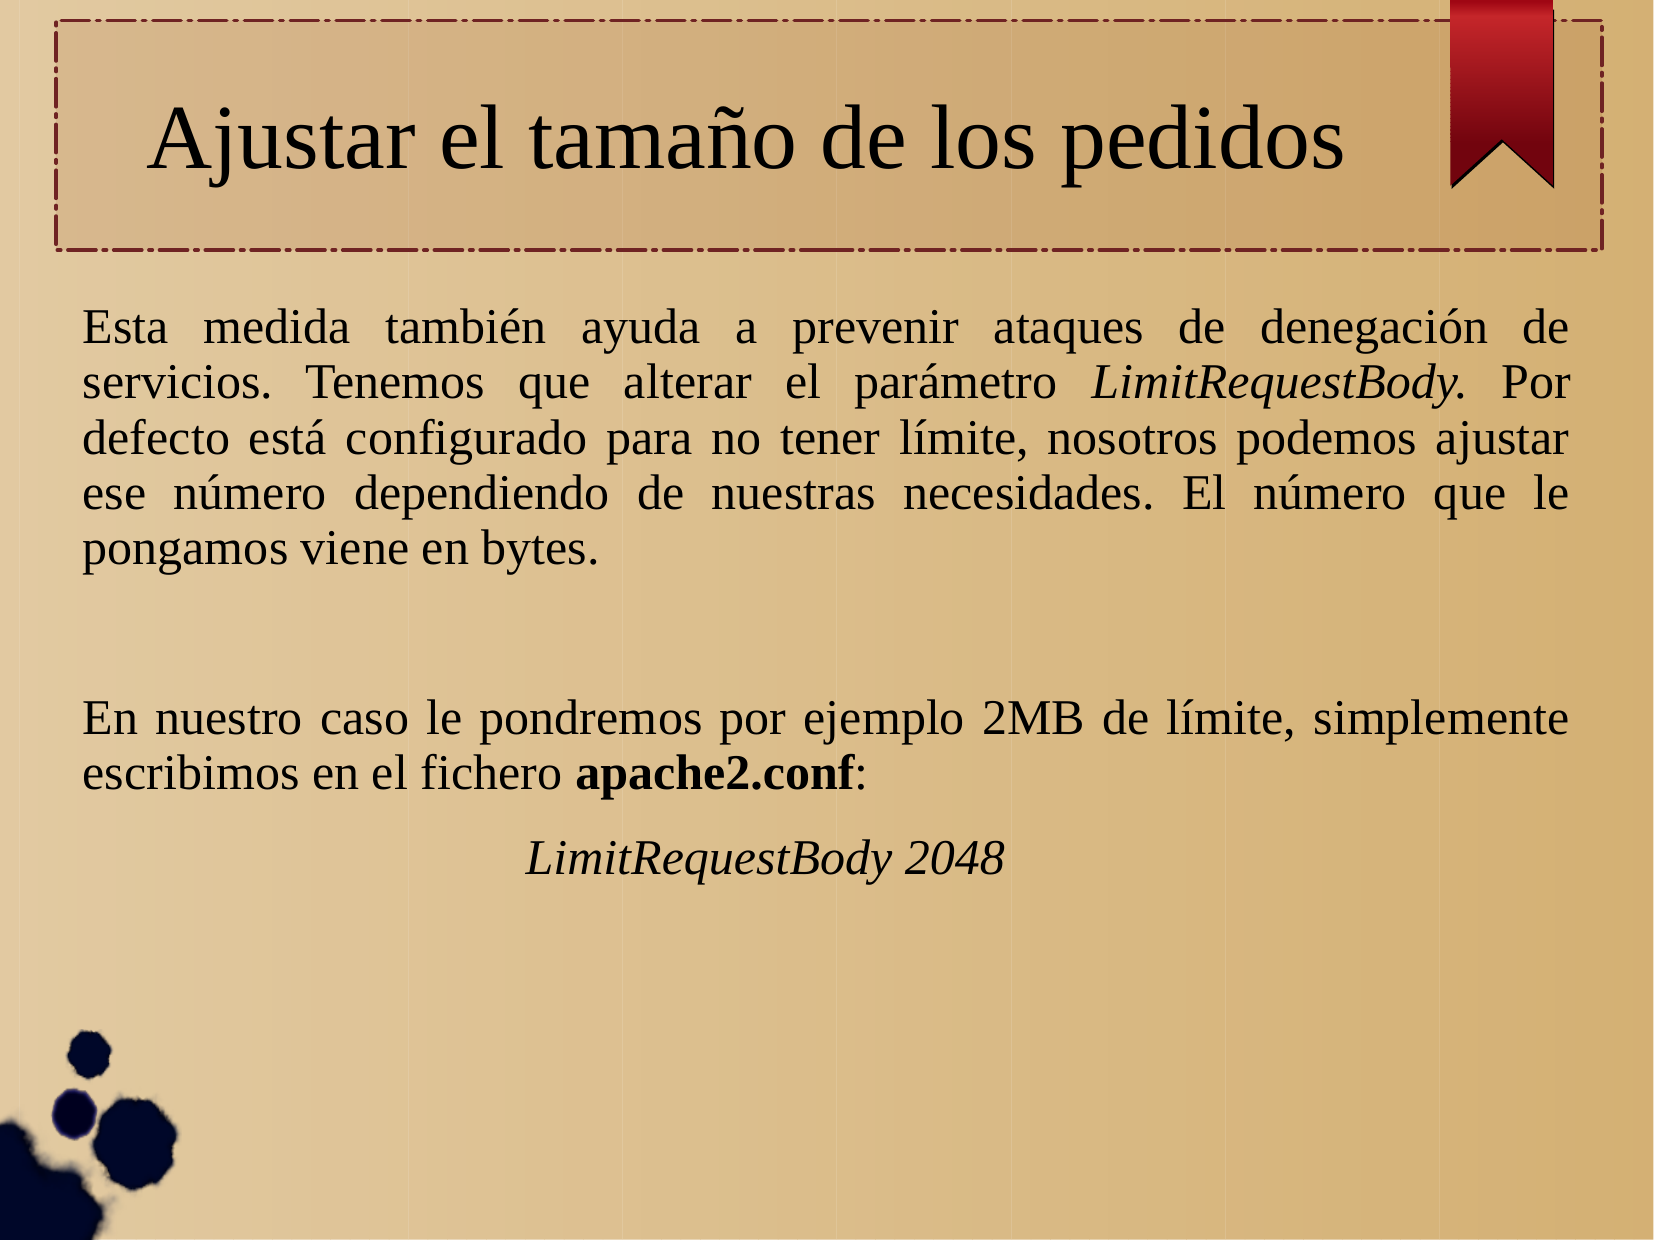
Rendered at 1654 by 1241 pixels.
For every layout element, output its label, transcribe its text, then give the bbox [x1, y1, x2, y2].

title Ajustar el tamaño de los pedidos [82, 47, 1412, 229]
list Esta medida también ayuda a prevenir ataques de denegación de servicios. Tenemos que alterar el parámetro LimitRequestBody. Por defecto está configurado para no tener límite, nosotros podemos ajustar ese número dependiendo de nuestras necesidades. El número que le pongamos viene en bytes. En nuestro caso le pondremos por ejemplo 2MB de límite, simplemente escribimos en el fichero apache2.conf: LimitRequestBody 2048 [82, 299, 1571, 1016]
